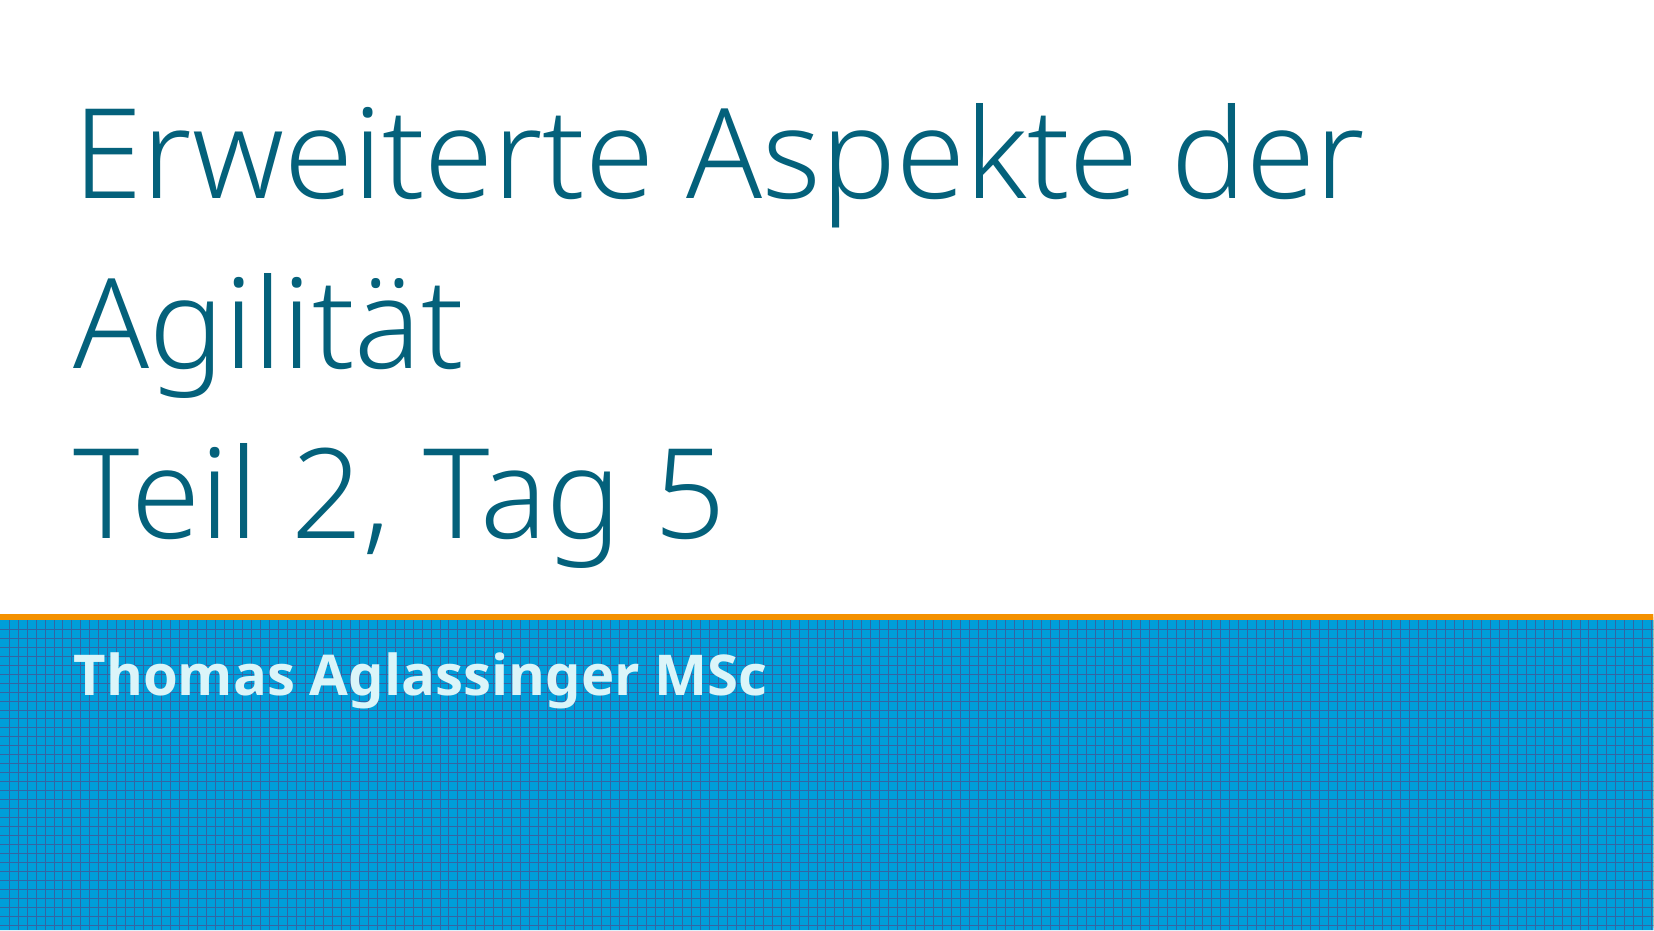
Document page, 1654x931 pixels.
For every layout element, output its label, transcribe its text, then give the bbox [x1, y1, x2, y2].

title Erweiterte Aspekte der Agilität Teil 2, Tag 5 [73, 44, 1551, 576]
subtitle Thomas Aglassinger MSc [73, 634, 1551, 827]
